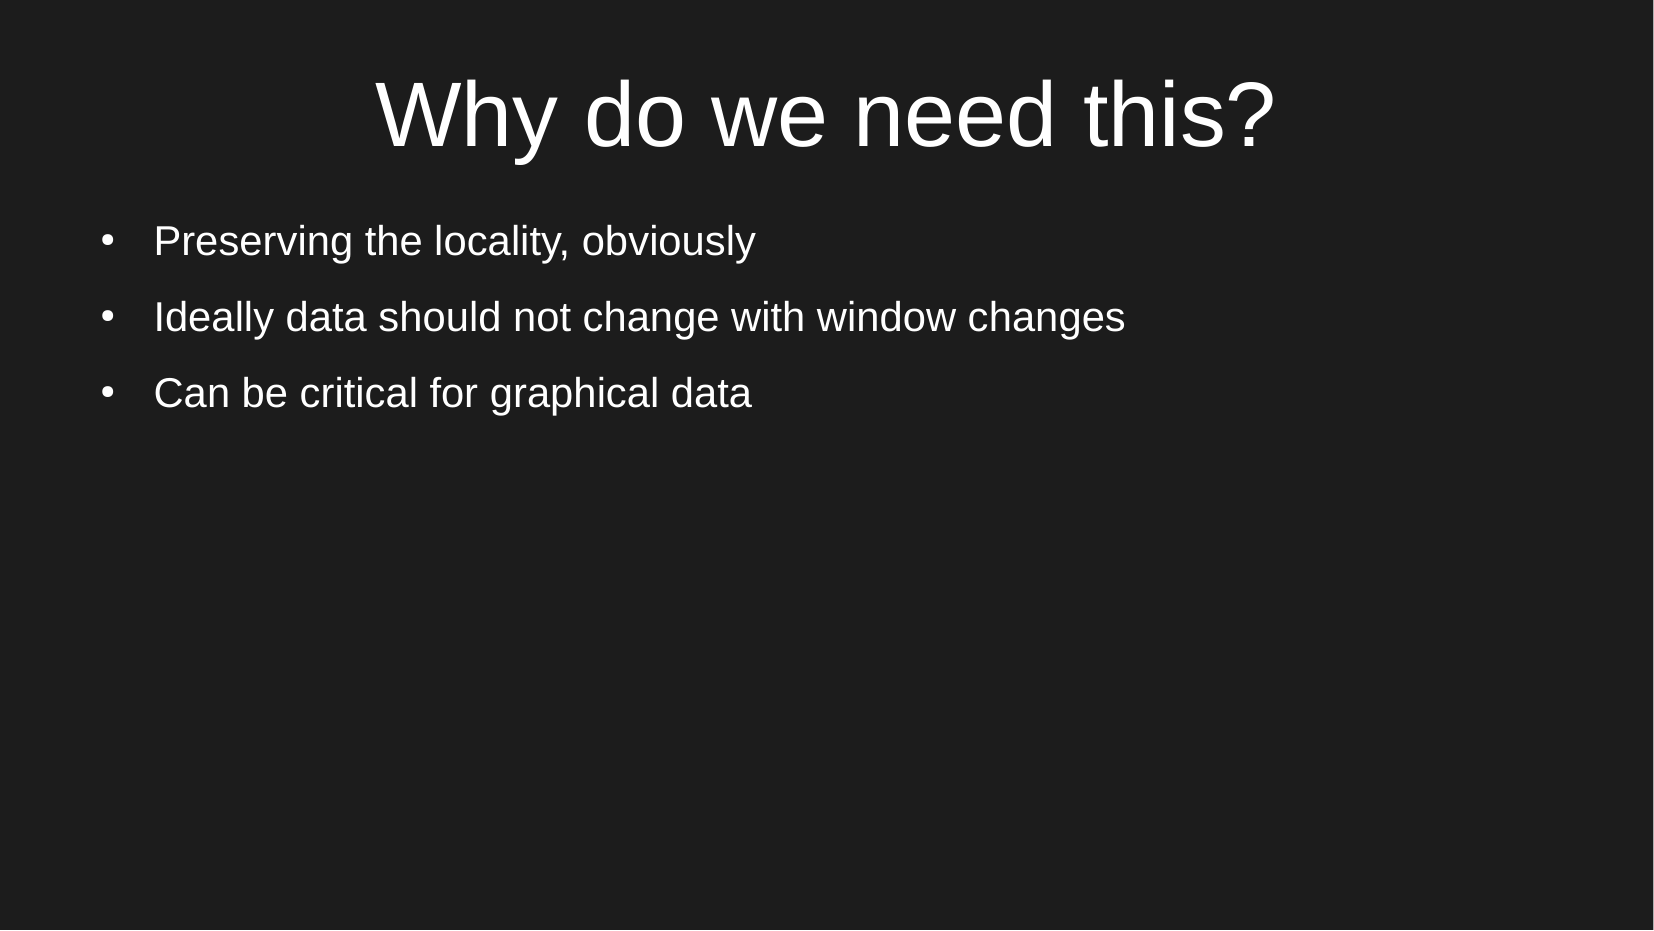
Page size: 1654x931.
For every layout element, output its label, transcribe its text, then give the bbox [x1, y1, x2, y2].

title Why do we need this? [82, 37, 1571, 193]
list Preserving the locality, obviously Ideally data should not change with window changes Can be critical for graphical data [82, 217, 1571, 758]
